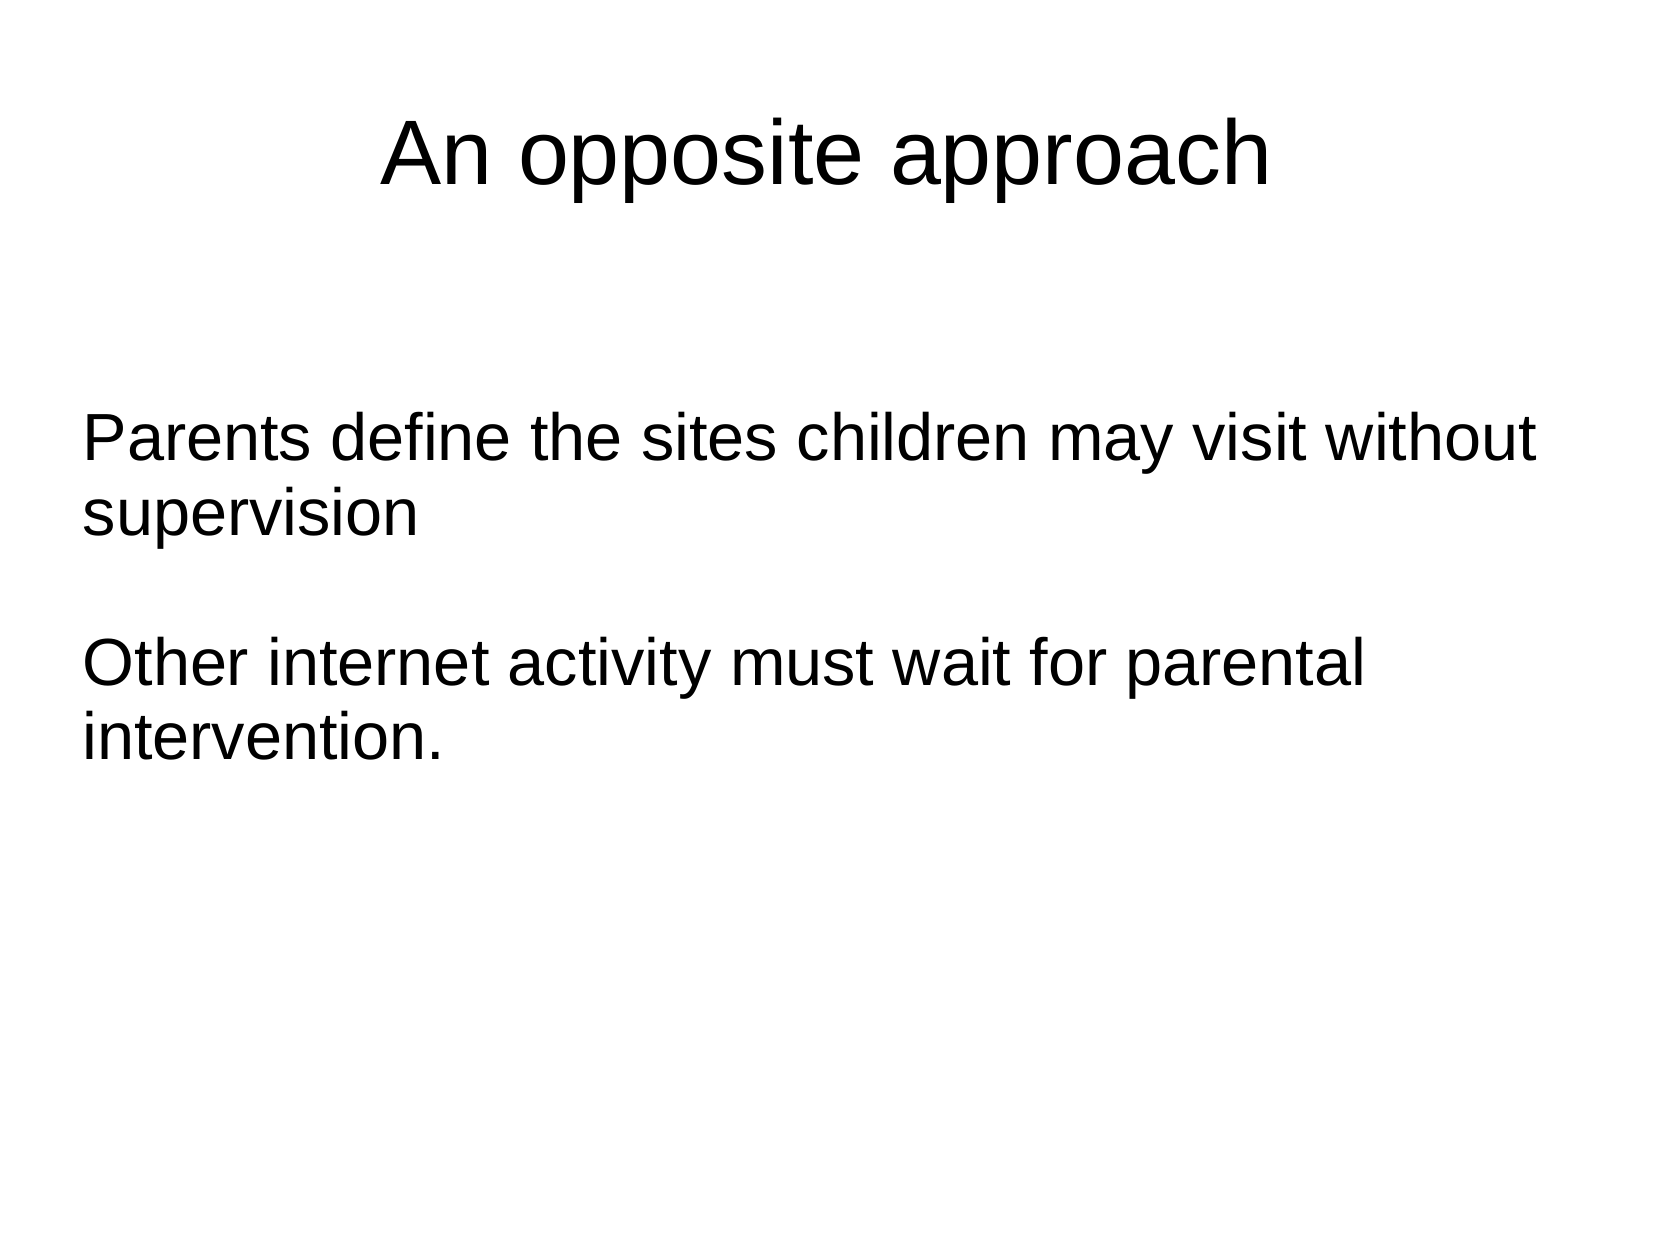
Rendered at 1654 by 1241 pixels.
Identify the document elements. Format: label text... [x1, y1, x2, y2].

subtitle Parents define the sites children may visit without supervision Other internet activity must wait for parental intervention. [82, 290, 1571, 1109]
title An opposite approach [82, 49, 1571, 257]
